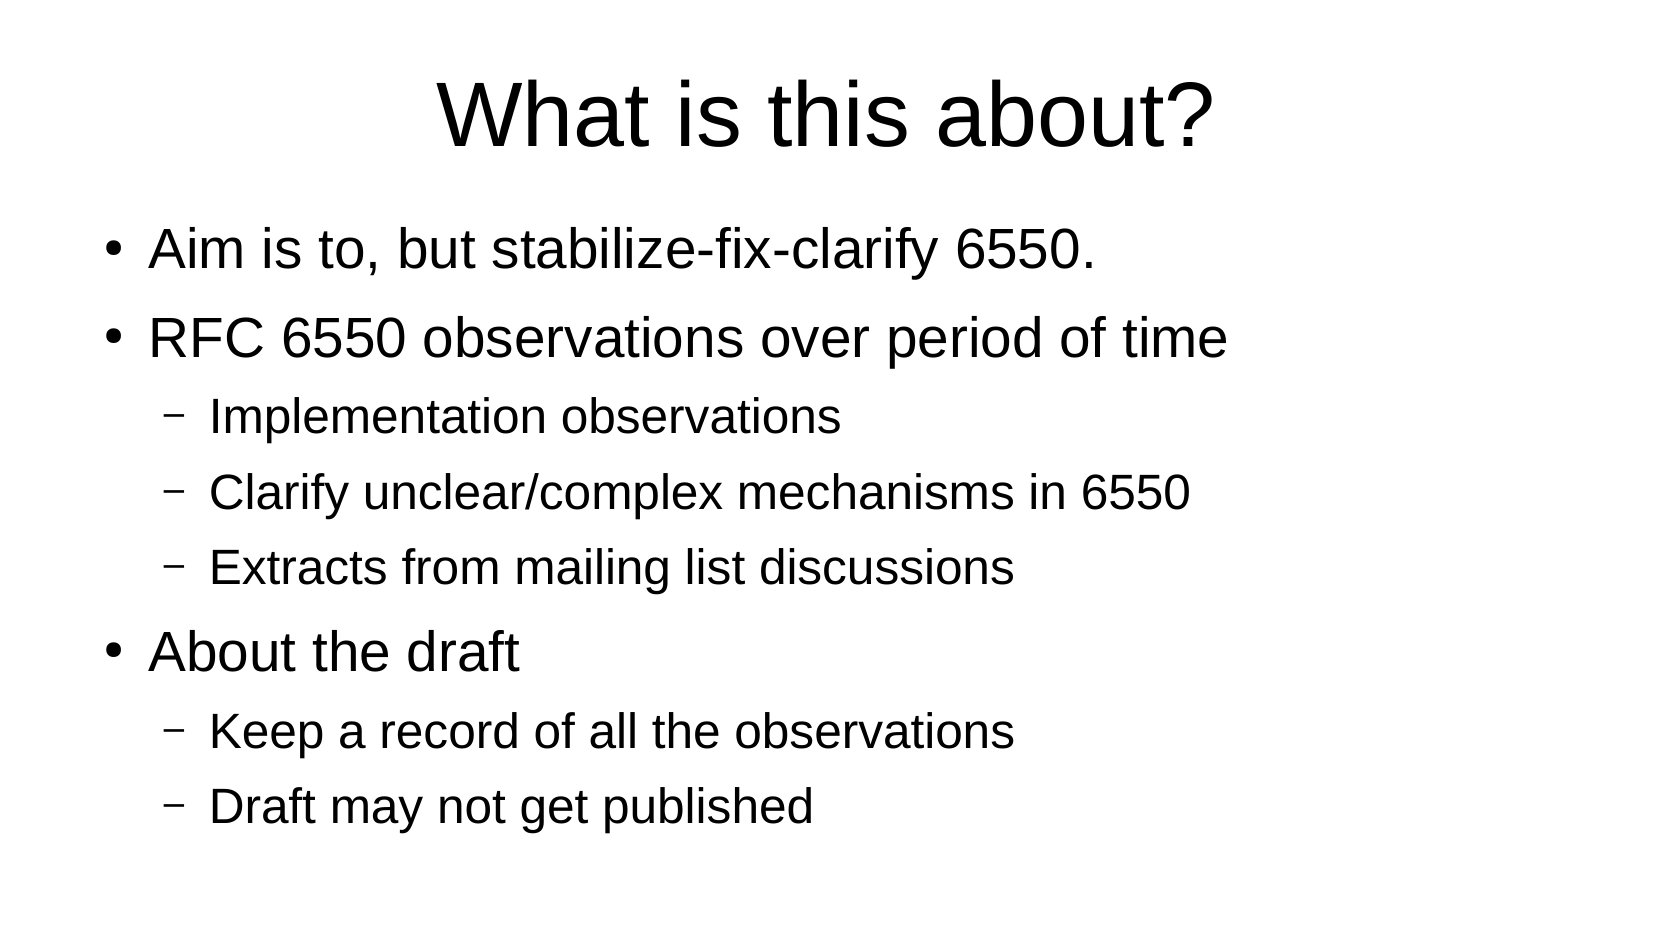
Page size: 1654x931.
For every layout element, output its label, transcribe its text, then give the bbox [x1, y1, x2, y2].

title What is this about? [82, 37, 1571, 193]
list Aim is to, but stabilize-fix-clarify 6550. RFC 6550 observations over period of time Implementation observations Clarify unclear/complex mechanisms in 6550 Extracts from mailing list discussions About the draft Keep a record of all the observations Draft may not get published [88, 217, 1577, 839]
